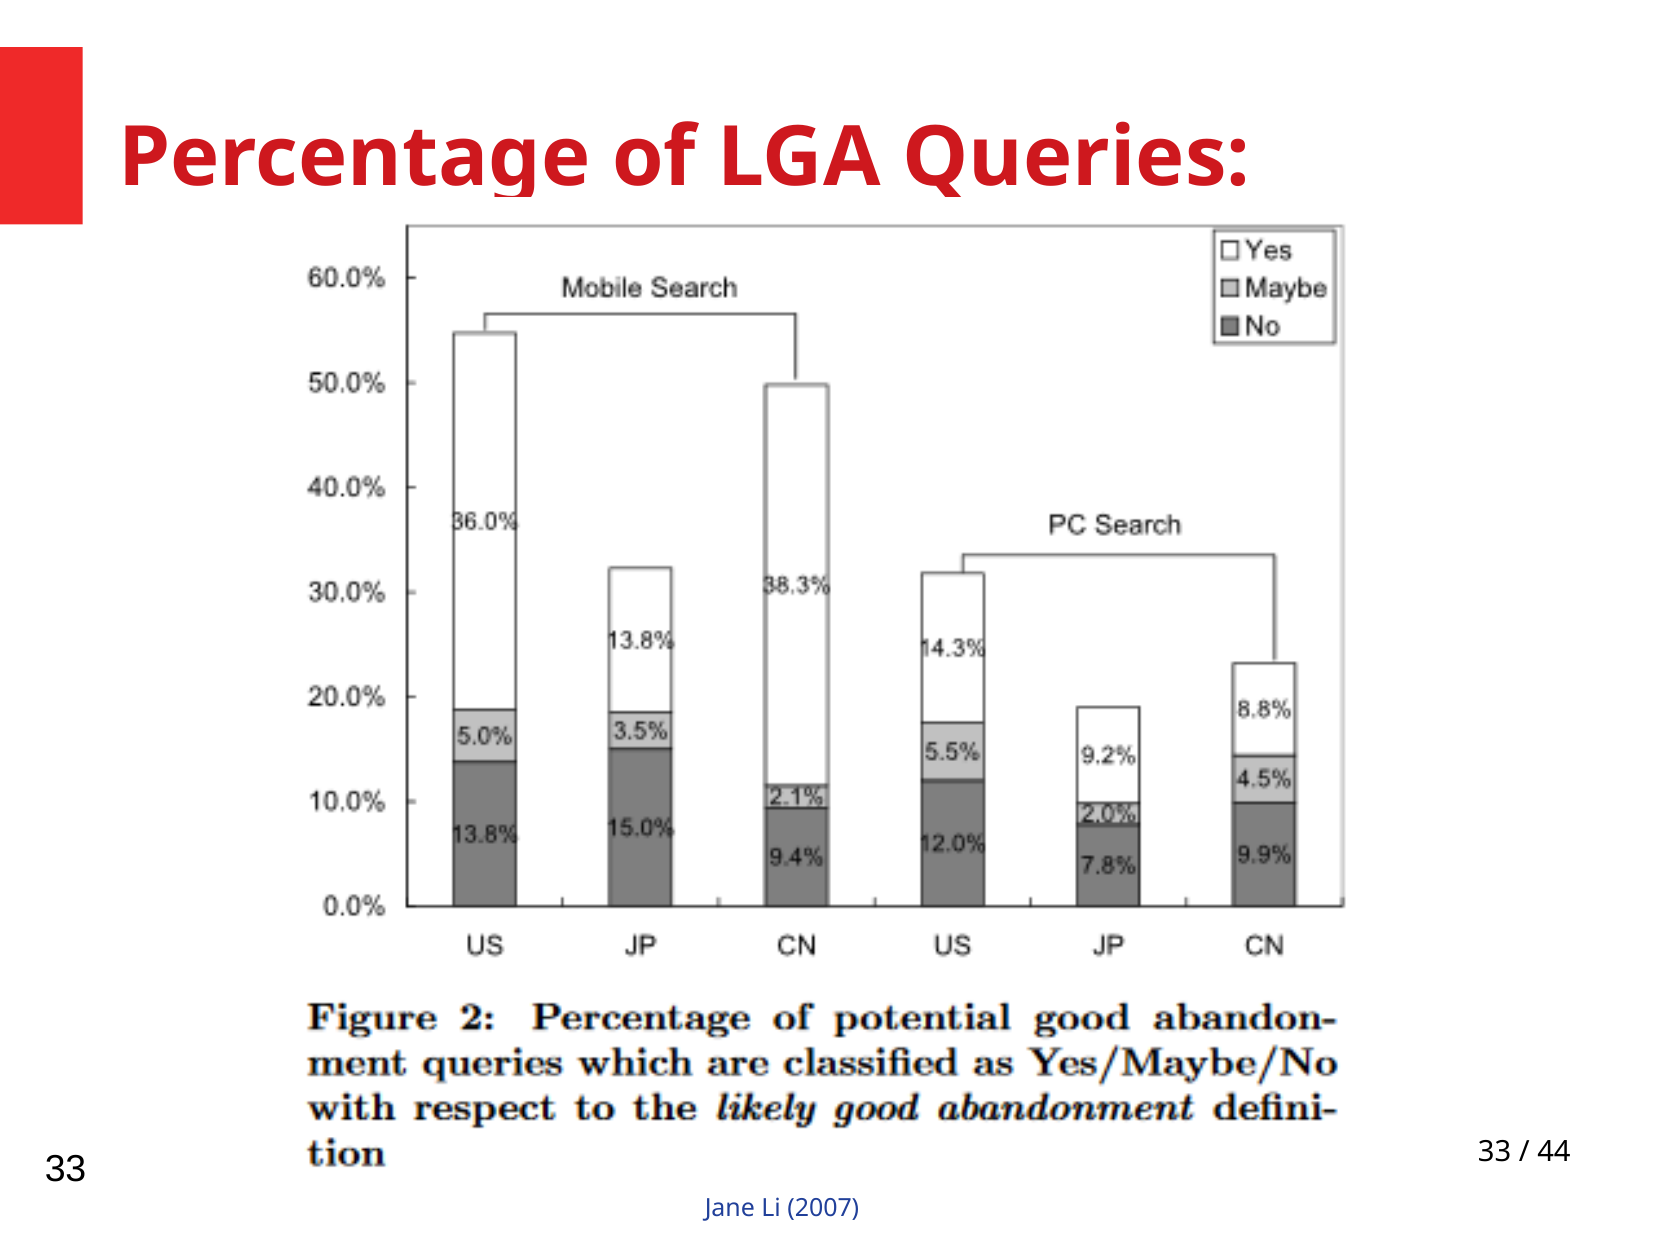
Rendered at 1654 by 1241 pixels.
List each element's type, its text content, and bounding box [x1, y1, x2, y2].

text_box 33 [30, 1140, 106, 1197]
picture [285, 197, 1369, 1193]
text_box Jane Li (2007) [690, 1193, 961, 1227]
title Percentage of LGA Queries: [118, 49, 1571, 257]
